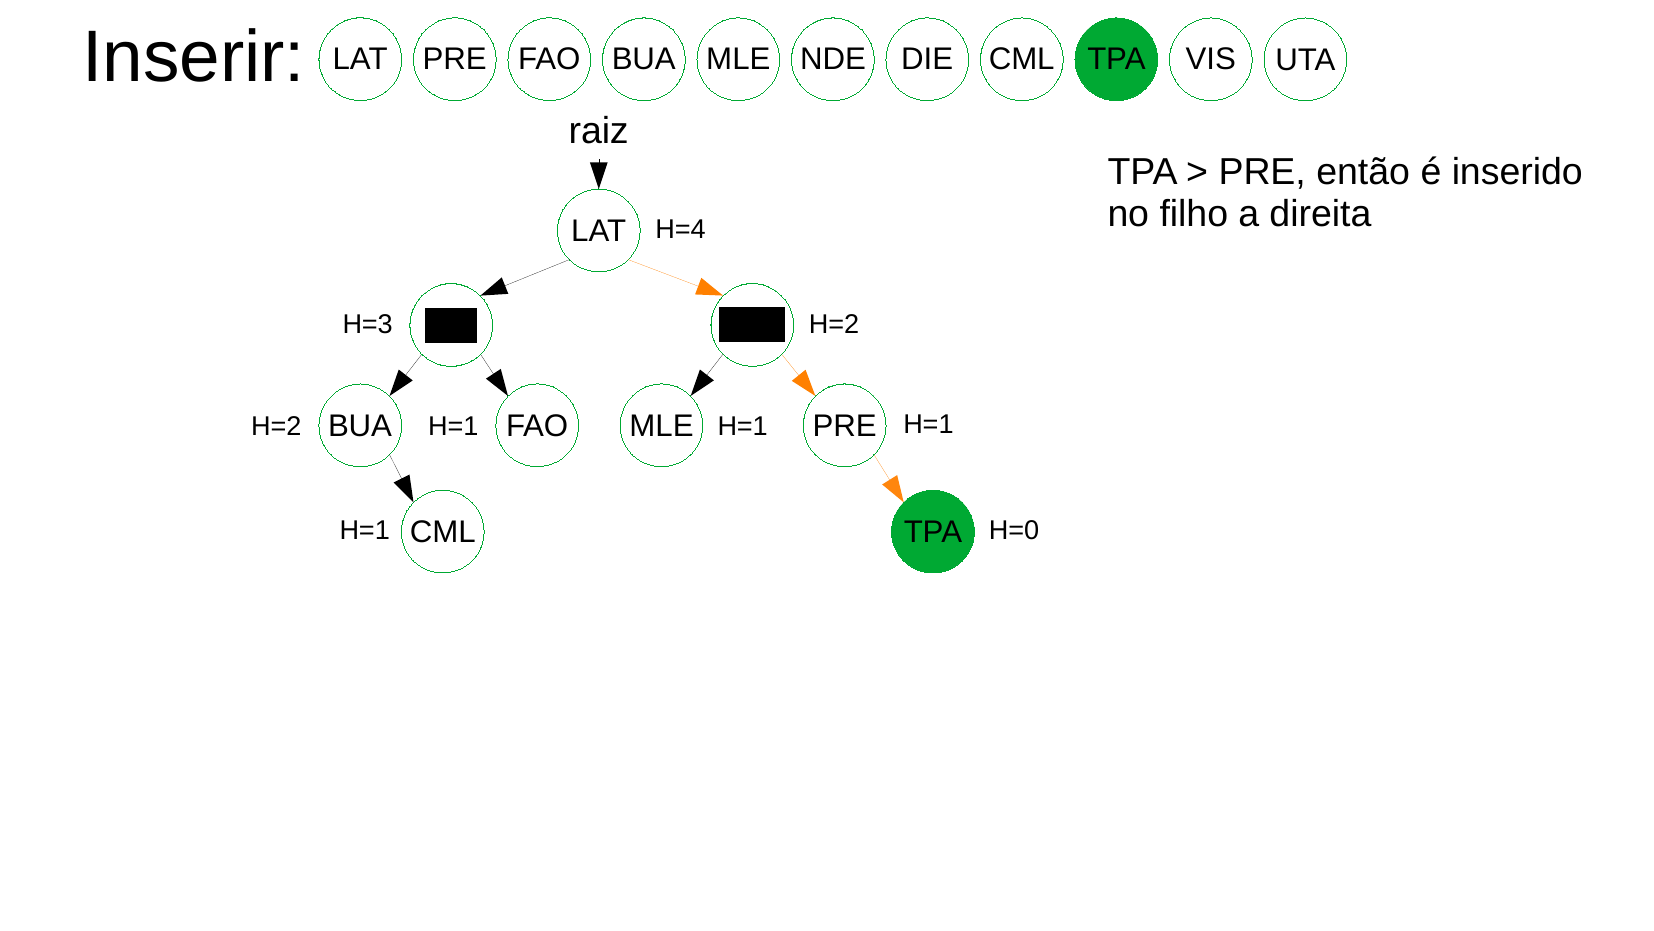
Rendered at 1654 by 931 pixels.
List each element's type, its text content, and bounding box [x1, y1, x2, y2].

text_box VIS [1169, 17, 1253, 101]
text_box H=1 [888, 401, 969, 447]
text_box NDE [791, 17, 875, 101]
text_box H=2 [794, 301, 875, 347]
text_box H=0 [974, 507, 1055, 553]
text_box H=1 [702, 403, 783, 449]
text_box FAO [507, 17, 591, 101]
text_box UTA [1264, 17, 1347, 101]
text_box TPA > PRE, então é inserido no filho a direita [1092, 142, 1619, 284]
text_box PRE [413, 17, 497, 101]
text_box raiz [553, 102, 644, 160]
text_box LAT [318, 17, 402, 101]
text_box H=2 [236, 403, 317, 449]
text_box H=4 [640, 206, 721, 252]
text_box PRE [803, 383, 887, 467]
text_box DIE [885, 17, 969, 101]
text_box NDE [711, 283, 794, 367]
text_box MLE [620, 383, 702, 467]
text_box H=1 [413, 403, 494, 449]
text_box BUA [318, 383, 402, 467]
text_box BUA [602, 17, 686, 101]
text_box H=1 [324, 507, 405, 553]
text_box TPA [1074, 17, 1158, 101]
text_box TPA [891, 490, 975, 573]
title Inserir: [82, 0, 319, 134]
text_box DIE [409, 283, 493, 367]
text_box LAT [557, 189, 640, 272]
text_box CML [980, 17, 1064, 101]
text_box H=3 [327, 301, 408, 347]
text_box MLE [696, 17, 780, 101]
text_box CML [405, 490, 485, 573]
text_box FAO [495, 383, 579, 467]
